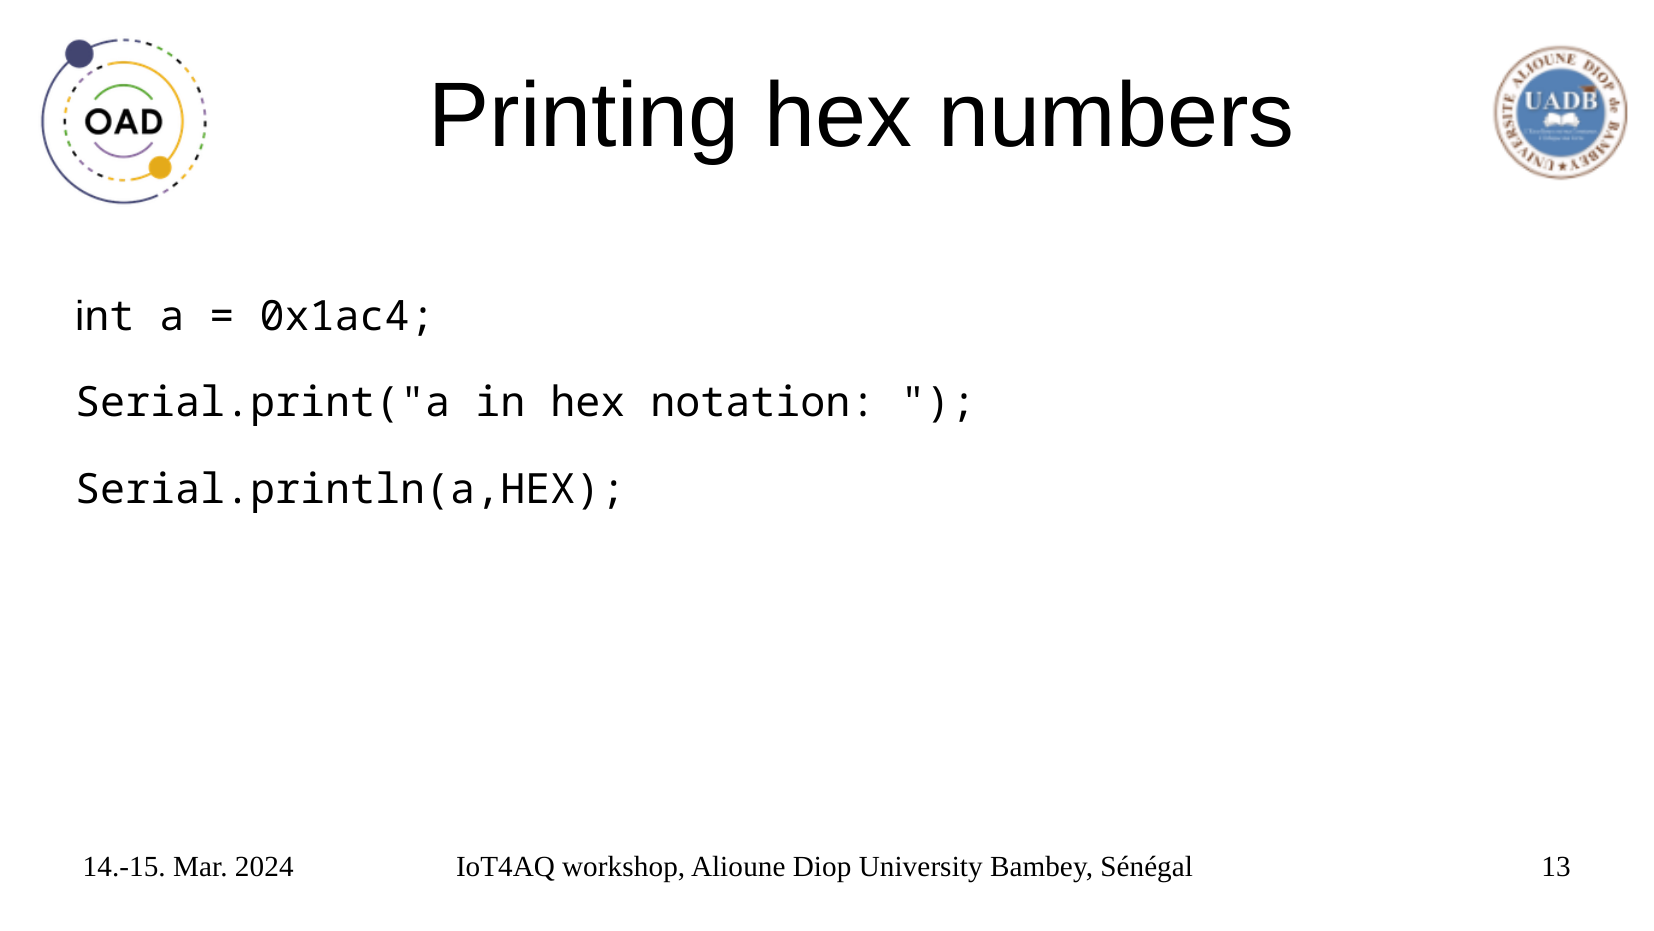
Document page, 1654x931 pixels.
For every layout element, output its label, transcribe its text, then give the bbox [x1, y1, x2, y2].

list int a = 0x1ac4; Serial.print("a in hex notation: "); Serial.println(a,HEX); [75, 285, 1564, 826]
title Printing hex numbers [278, 37, 1446, 193]
picture [0, 24, 242, 225]
picture [1482, 37, 1641, 188]
